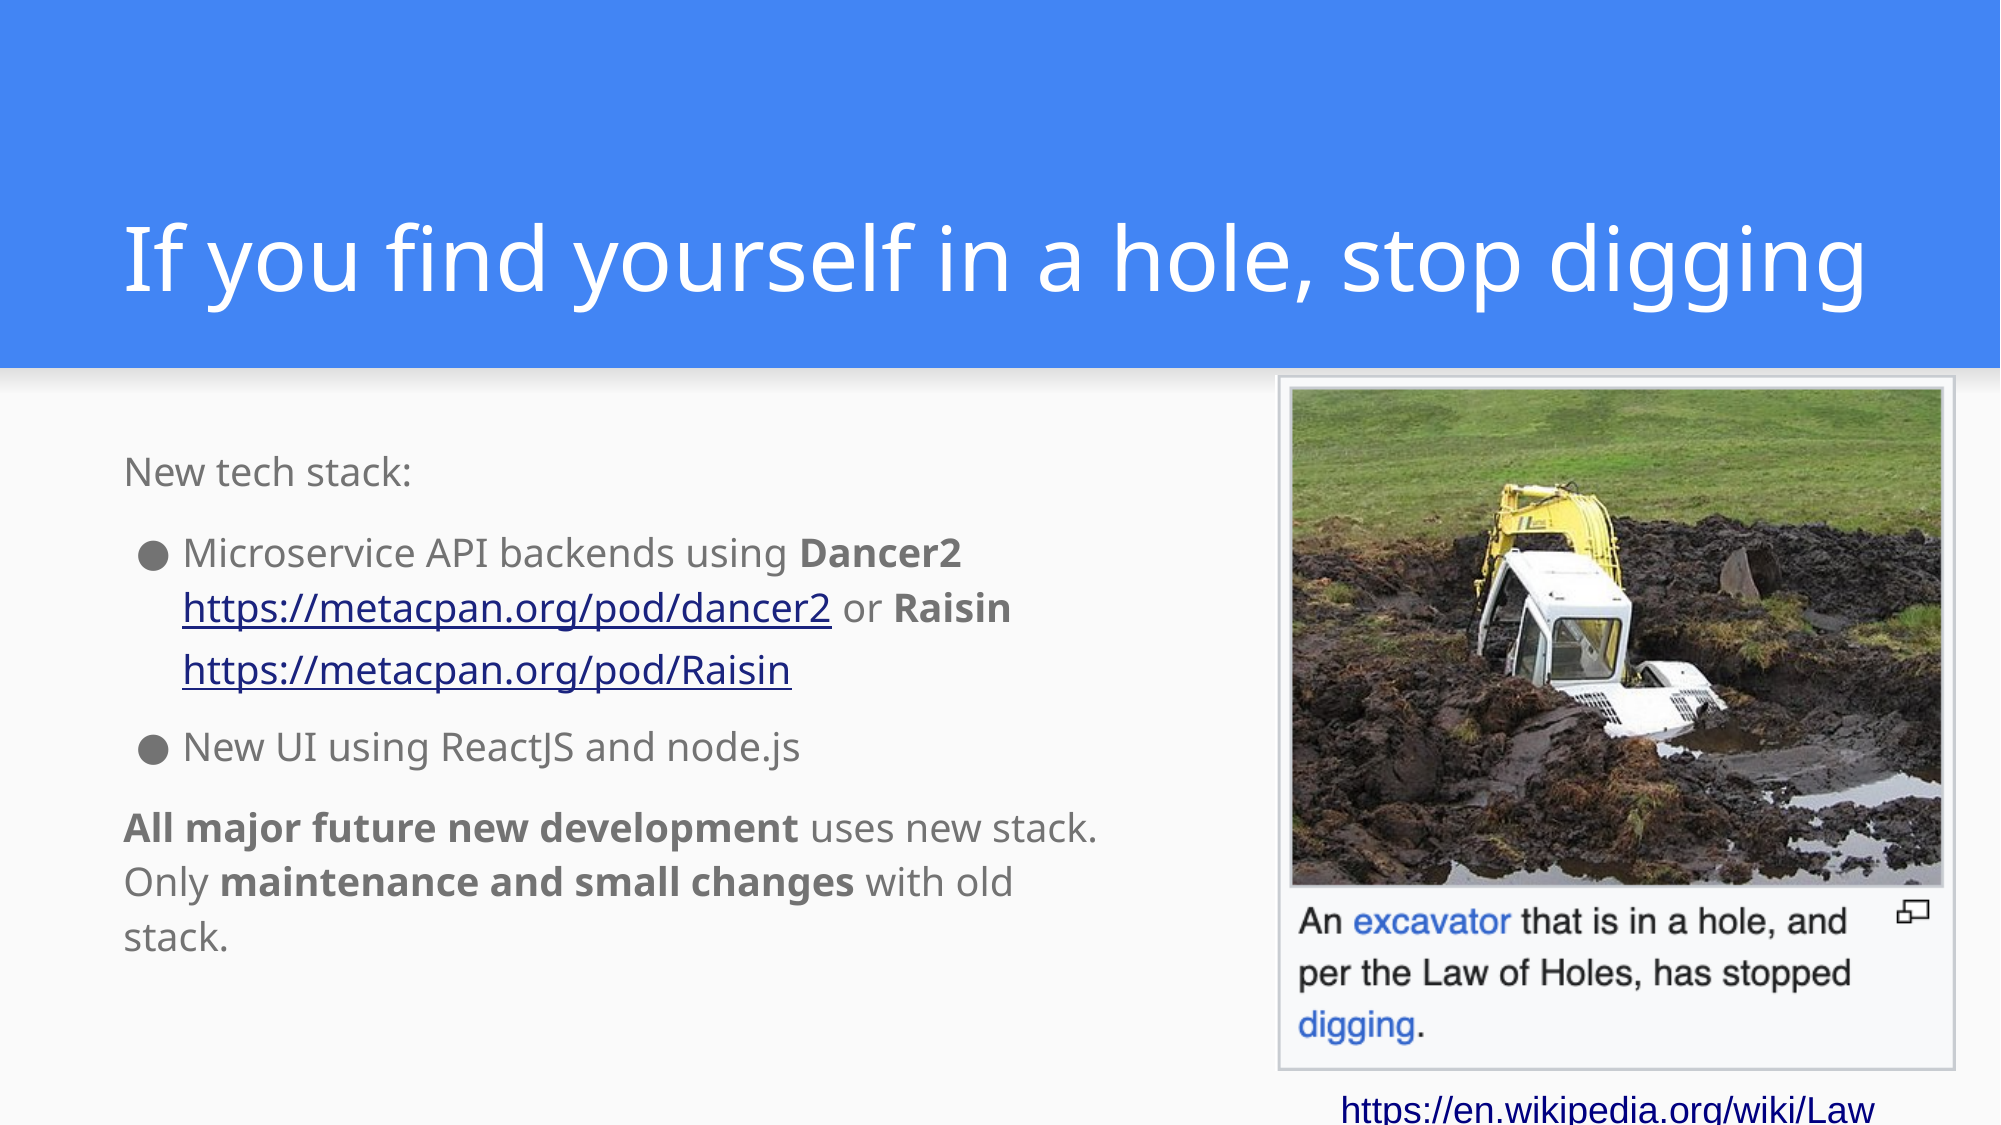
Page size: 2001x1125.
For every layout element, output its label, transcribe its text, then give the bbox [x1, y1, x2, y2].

list New tech stack: Microservice API backends using Dancer2 https://metacpan.org/pod/dancer2 or Raisin https://metacpan.org/pod/Raisin New UI using ReactJS and node.js All major future new development uses new stack. Only maintenance and small changes with old stack. [103, 419, 1123, 1013]
picture [1275, 375, 1956, 1071]
title If you find yourself in a hole, stop digging [103, 161, 1902, 330]
text_box https://en.wikipedia.org/wiki/Law_of_holes [1325, 1070, 1906, 1111]
